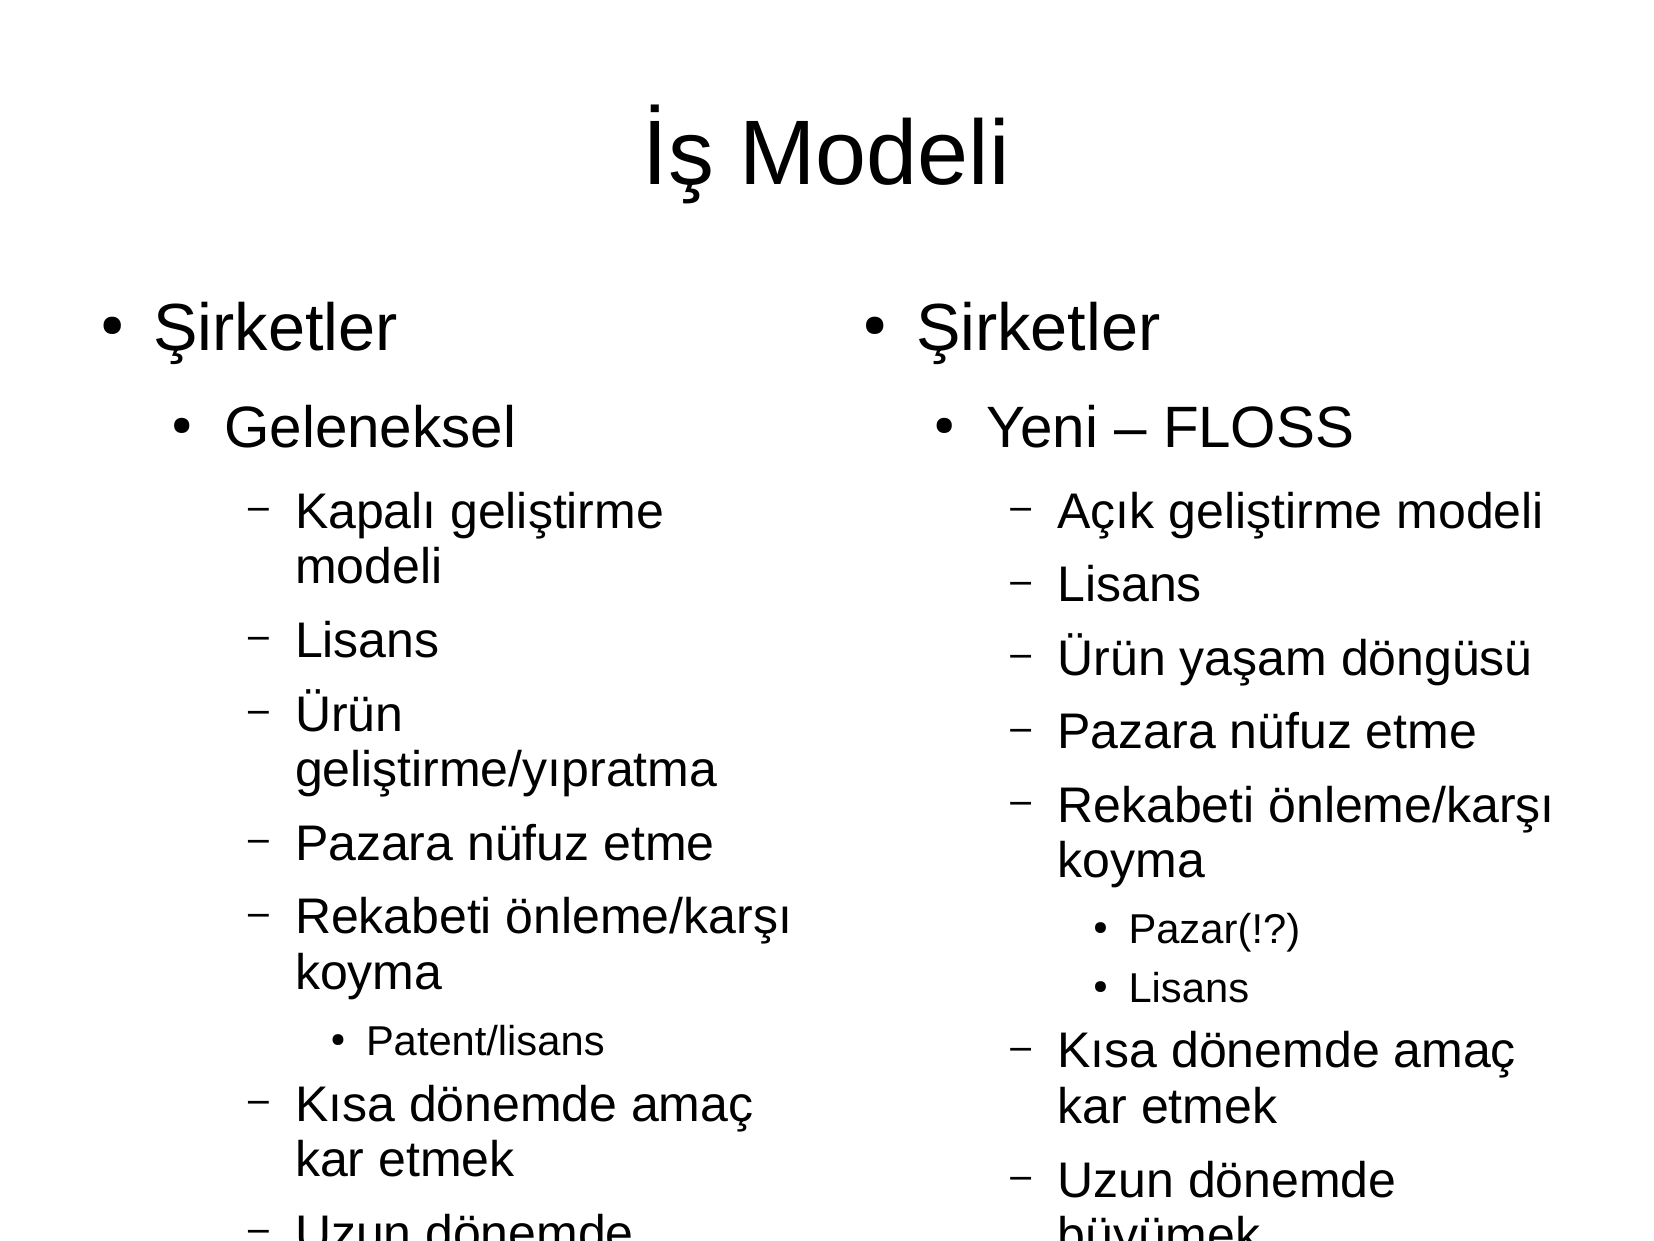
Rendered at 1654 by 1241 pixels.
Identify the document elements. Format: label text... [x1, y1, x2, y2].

title İş Modeli [82, 49, 1571, 257]
list Şirketler Geleneksel Kapalı geliştirme modeli Lisans Ürün geliştirme/yıpratma Pazara nüfuz etme Rekabeti önleme/karşı koyma Patent/lisans Kısa dönemde amaç kar etmek Uzun dönemde büyümek Başarı garantisi(!?) [82, 290, 809, 1109]
list Şirketler Yeni – FLOSS Açık geliştirme modeli Lisans Ürün yaşam döngüsü Pazara nüfuz etme Rekabeti önleme/karşı koyma Pazar(!?) Lisans Kısa dönemde amaç kar etmek Uzun dönemde büyümek Başarı garantisi(!?) [845, 290, 1572, 1109]
